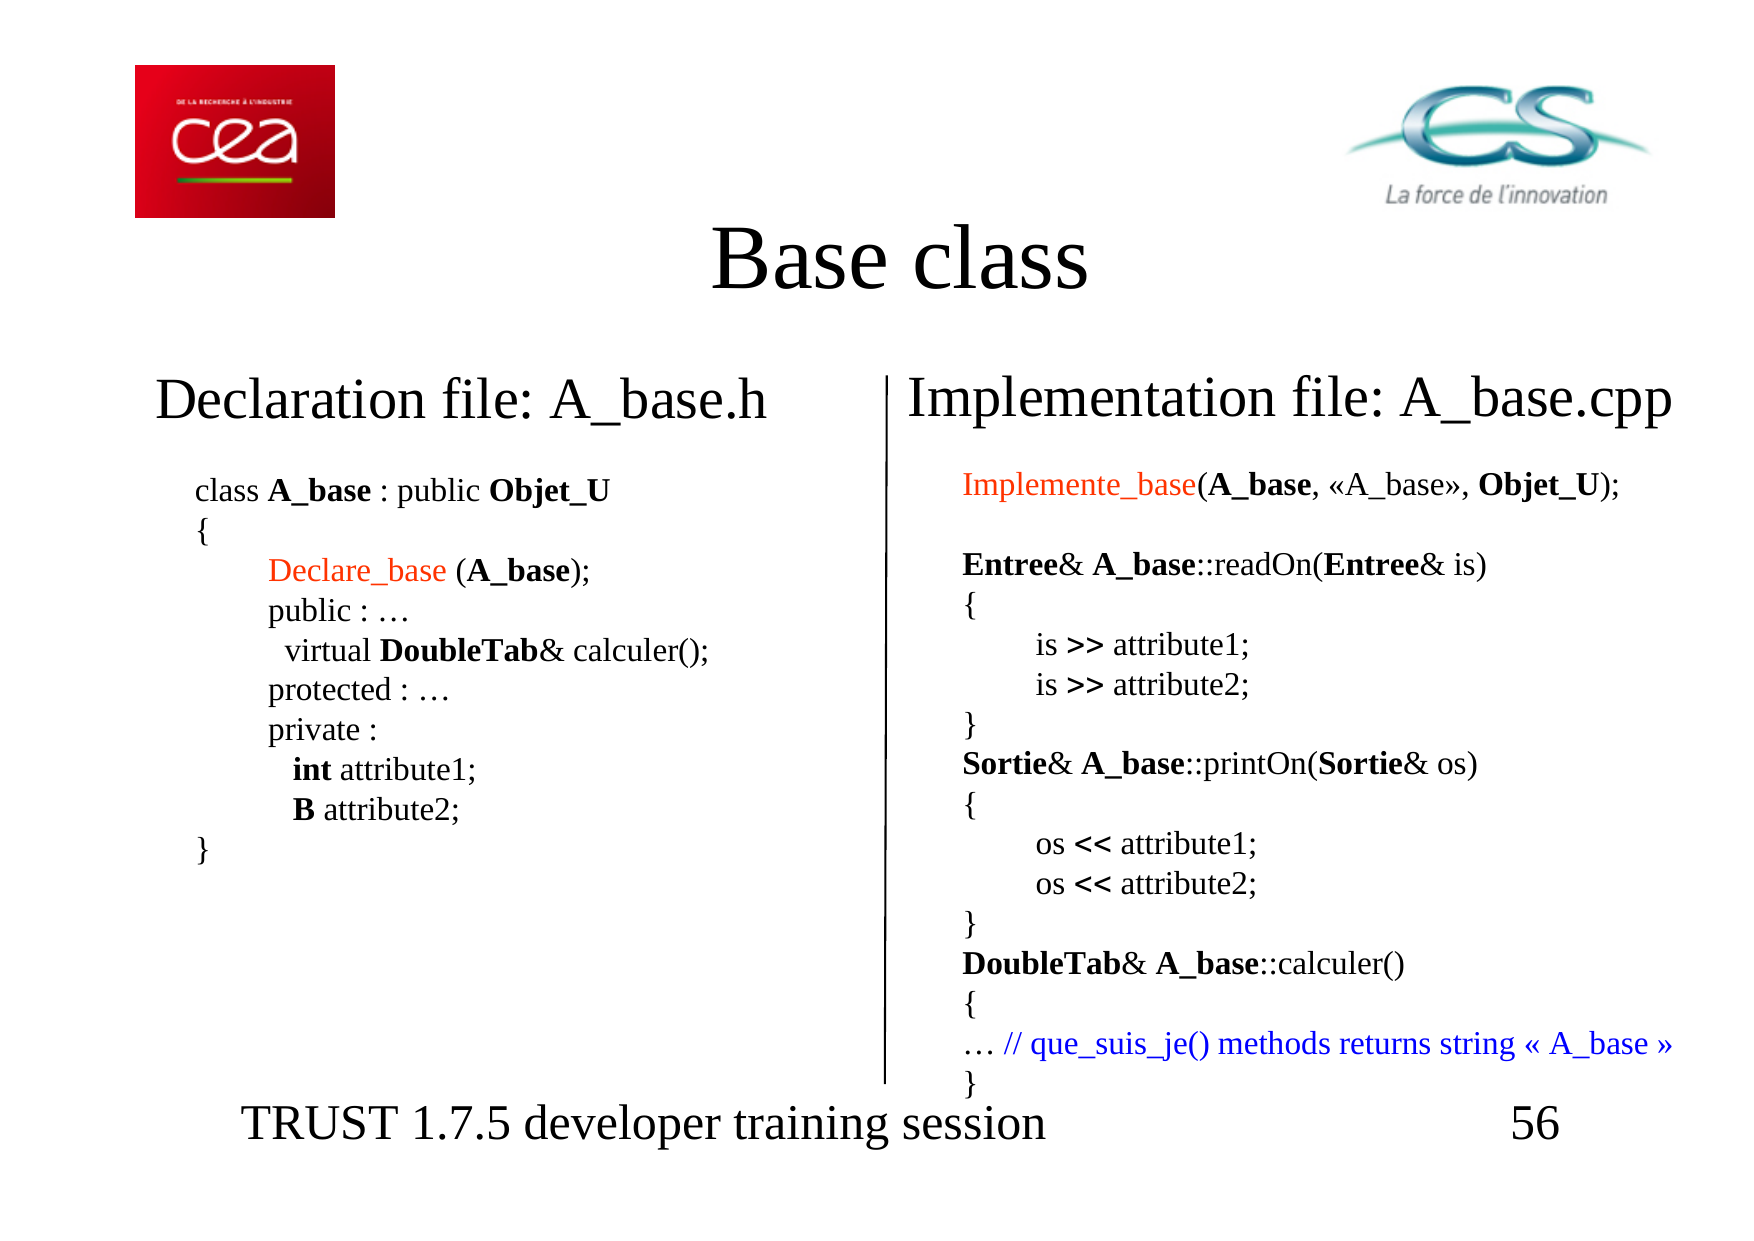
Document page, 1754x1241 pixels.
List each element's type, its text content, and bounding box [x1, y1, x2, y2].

picture [1340, 73, 1662, 218]
text_box class A_base : public Objet_U { Declare_base (A_base); public : … virtual DoubleTab& calculer(); protected : … private : int attribute1; B attribute2; } [179, 460, 725, 915]
title Base class [225, 147, 1577, 357]
text_box Implemente_base(A_base, «A_base», Objet_U); Entree& A_base::readOn(Entree& is) { is  attribute1; is  attribute2; } Sortie& A_base::printOn(Sortie& os) { os  attribute1; os  attribute2; } DoubleTab& A_base::calculer() { … // que_suis_je() methods returns string « A_base » } [947, 454, 1690, 1109]
picture [135, 65, 335, 218]
text_box Implementation file: A_base.cpp [893, 350, 1689, 436]
text_box Declaration file: A_base.h [140, 352, 784, 438]
